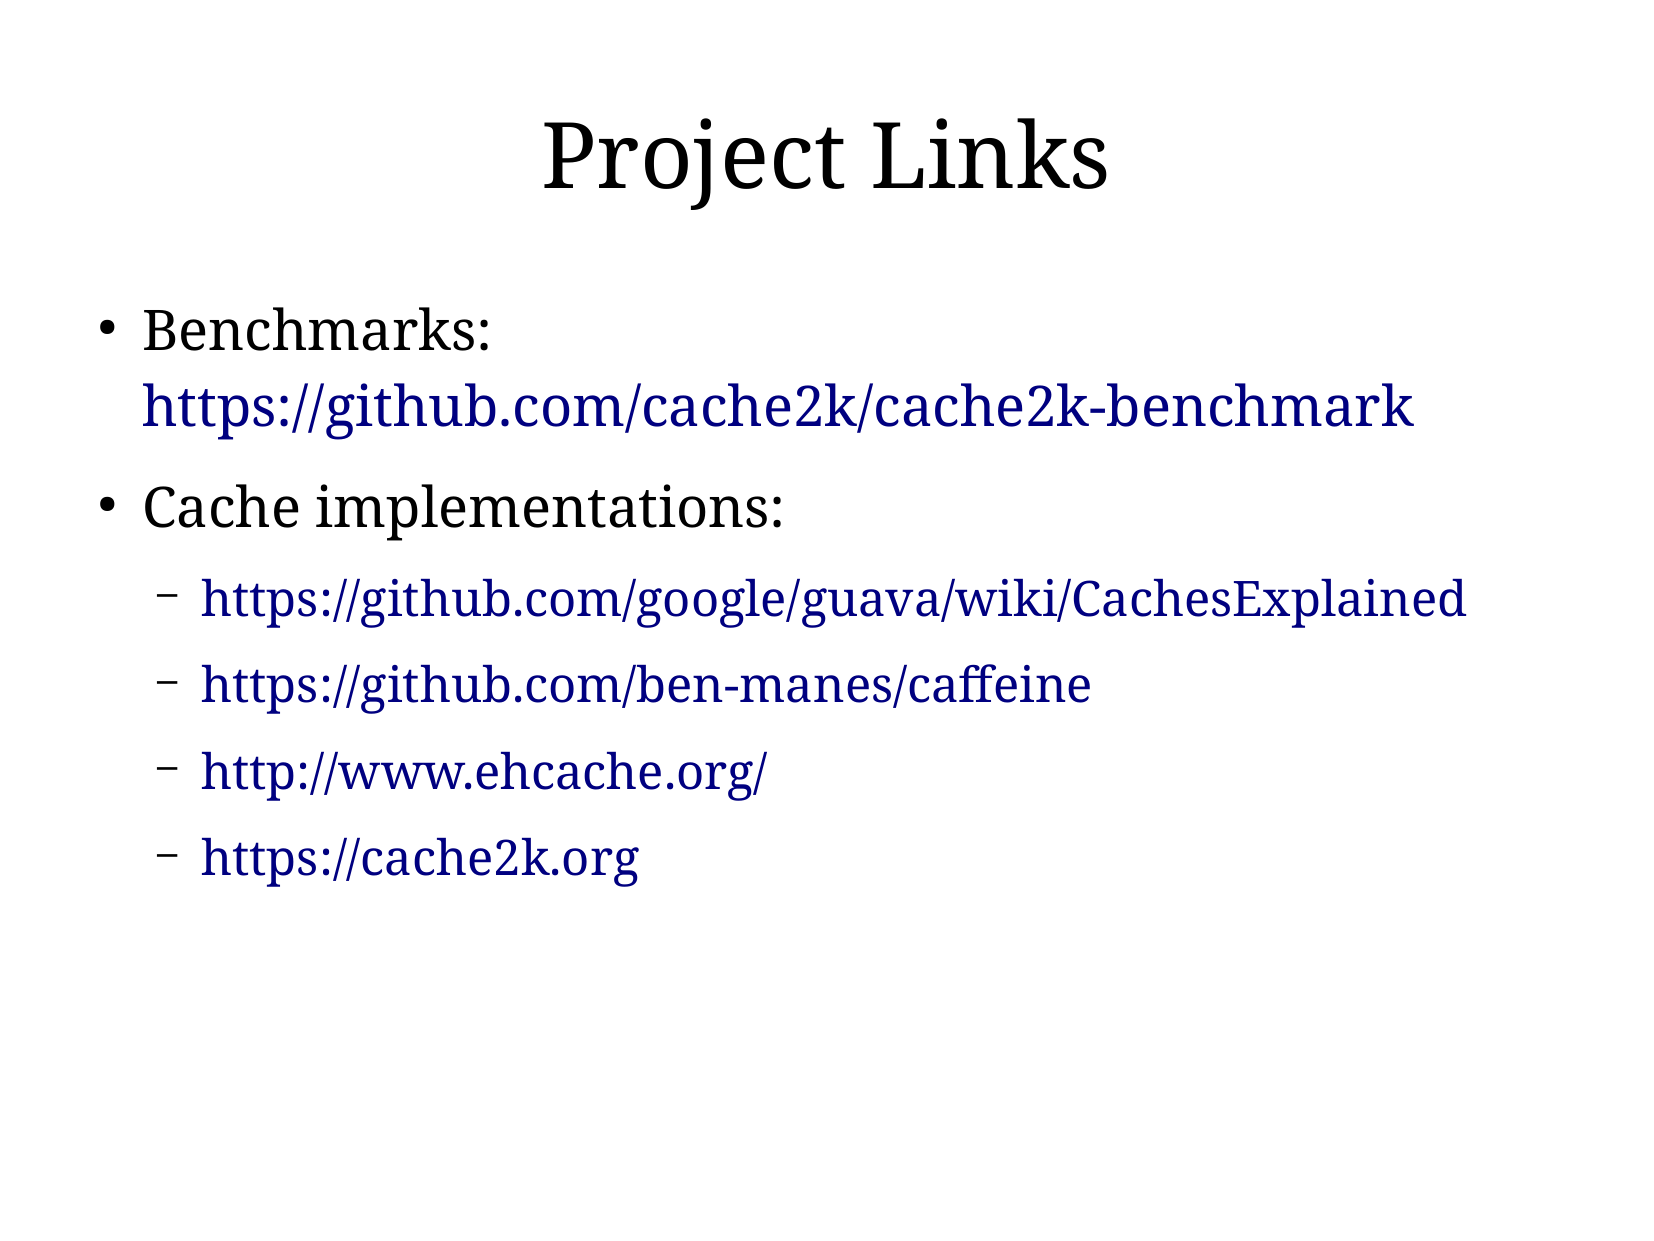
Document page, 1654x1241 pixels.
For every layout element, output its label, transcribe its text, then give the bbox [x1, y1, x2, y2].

title Project Links [82, 49, 1571, 257]
list Benchmarks: https://github.com/cache2k/cache2k-benchmark Cache implementations: https://github.com/google/guava/wiki/CachesExplained https://github.com/ben-manes/caffeine http://www.ehcache.org/ https://cache2k.org [82, 290, 1571, 957]
